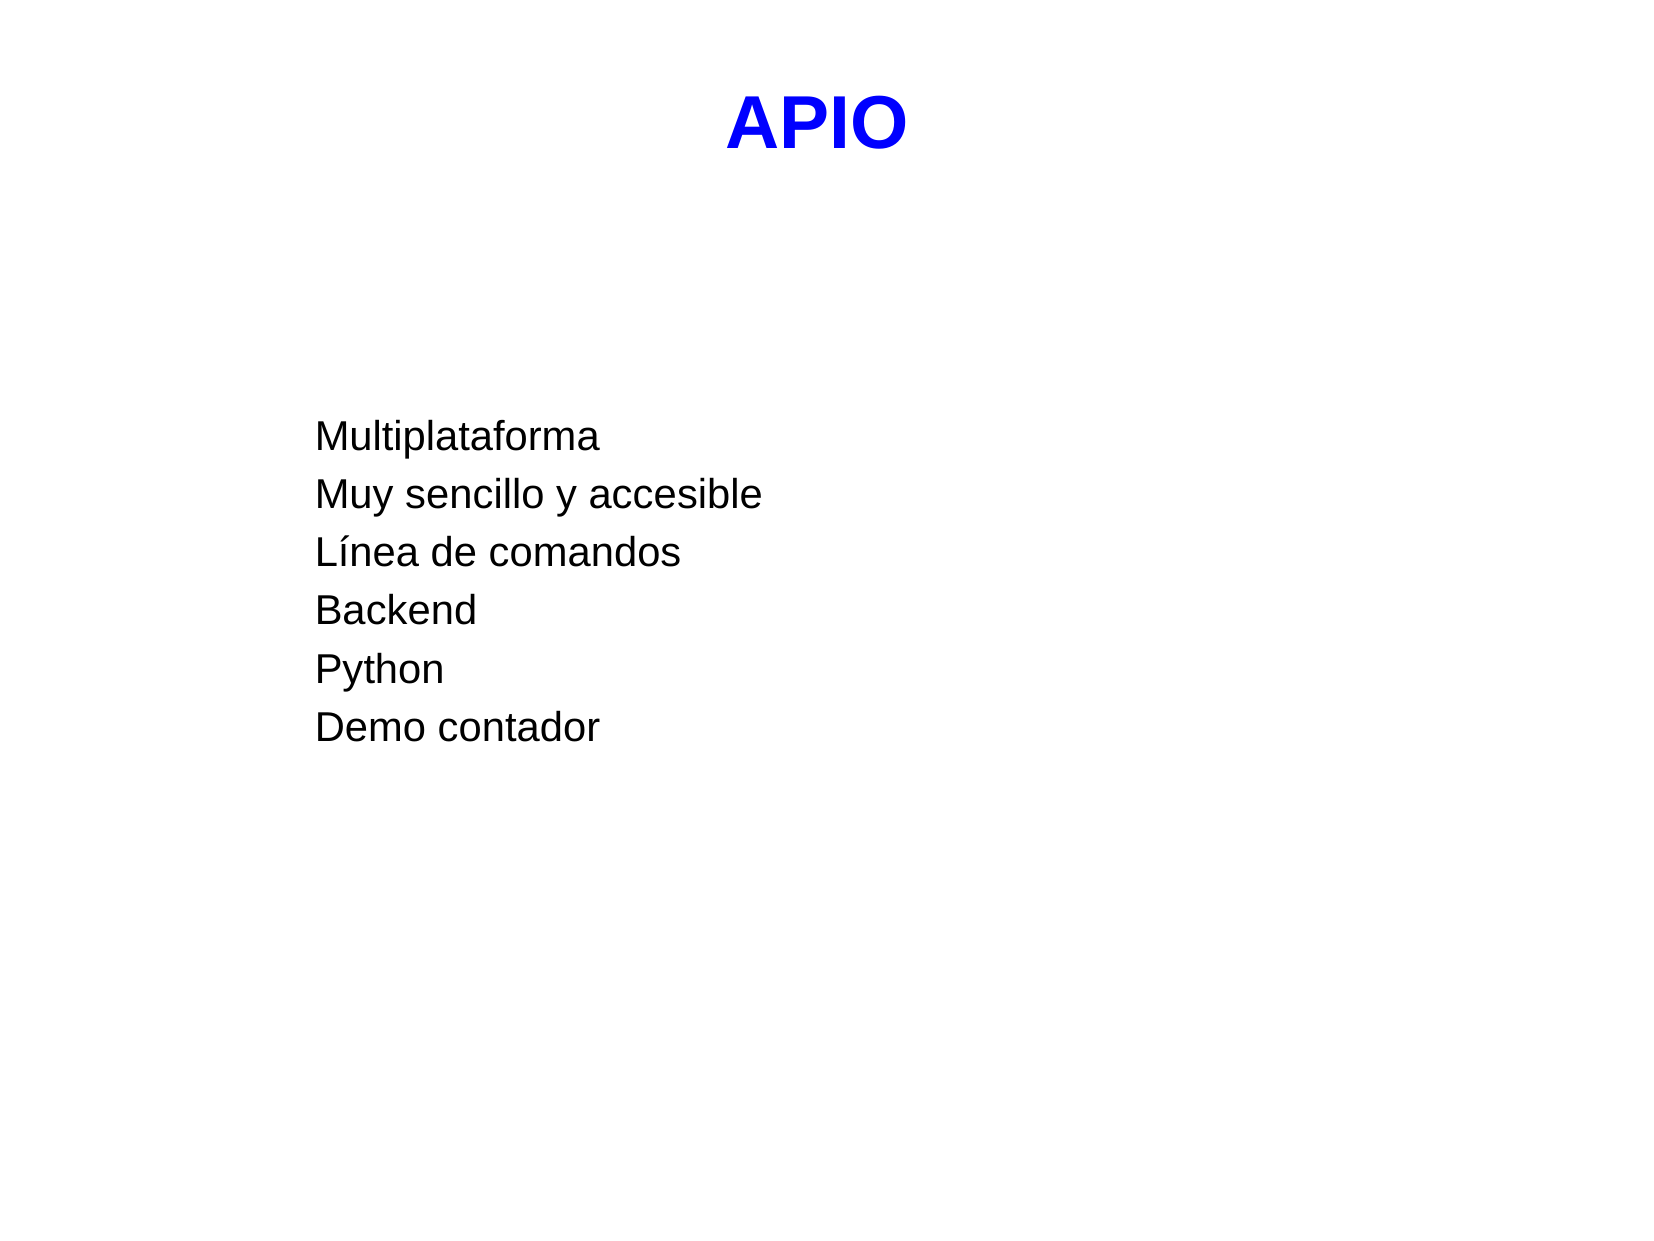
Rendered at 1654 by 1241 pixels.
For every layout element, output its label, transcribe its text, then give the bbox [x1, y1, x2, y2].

text_box Multiplataforma Muy sencillo y accesible Línea de comandos Backend Python Demo contador [300, 405, 1201, 817]
text_box APIO [90, 73, 1546, 211]
